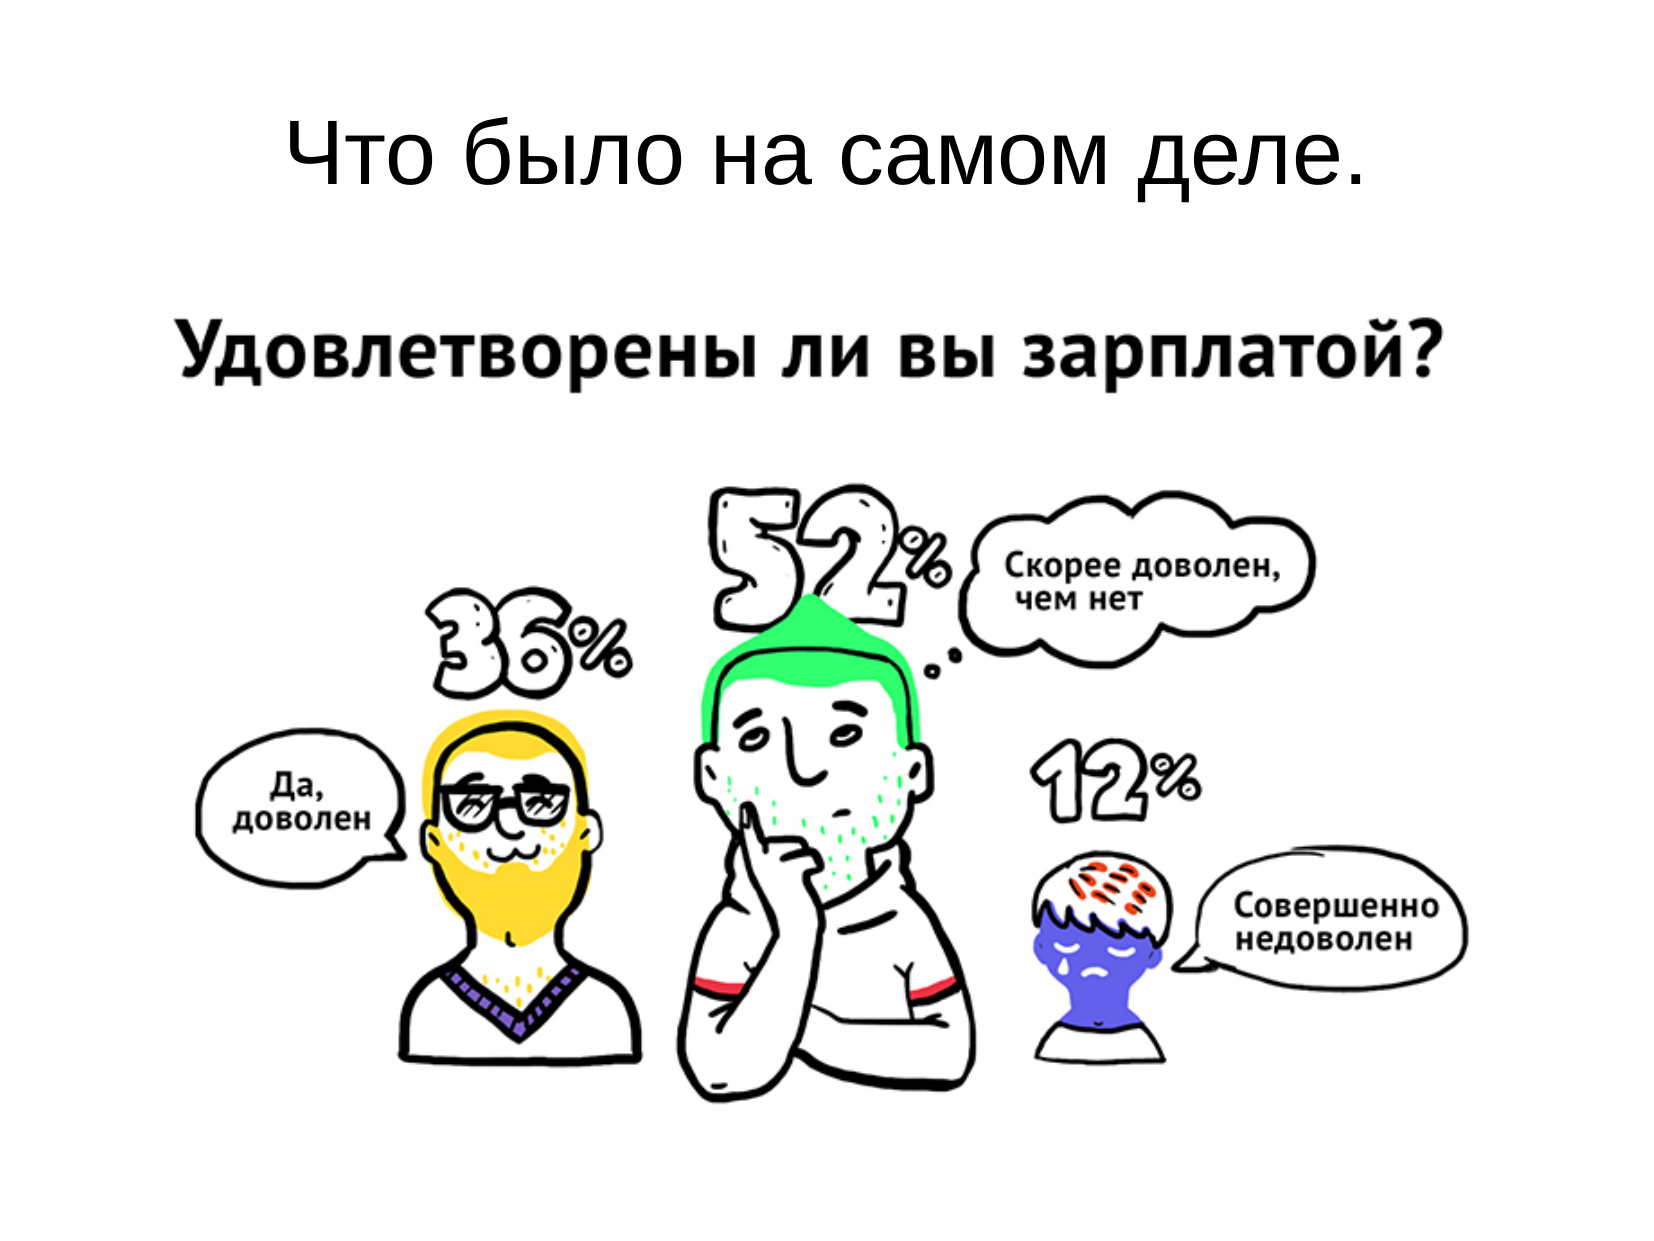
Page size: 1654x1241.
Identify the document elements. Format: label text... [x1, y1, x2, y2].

picture [0, 271, 1654, 1126]
title Что было на самом деле. [82, 49, 1571, 257]
